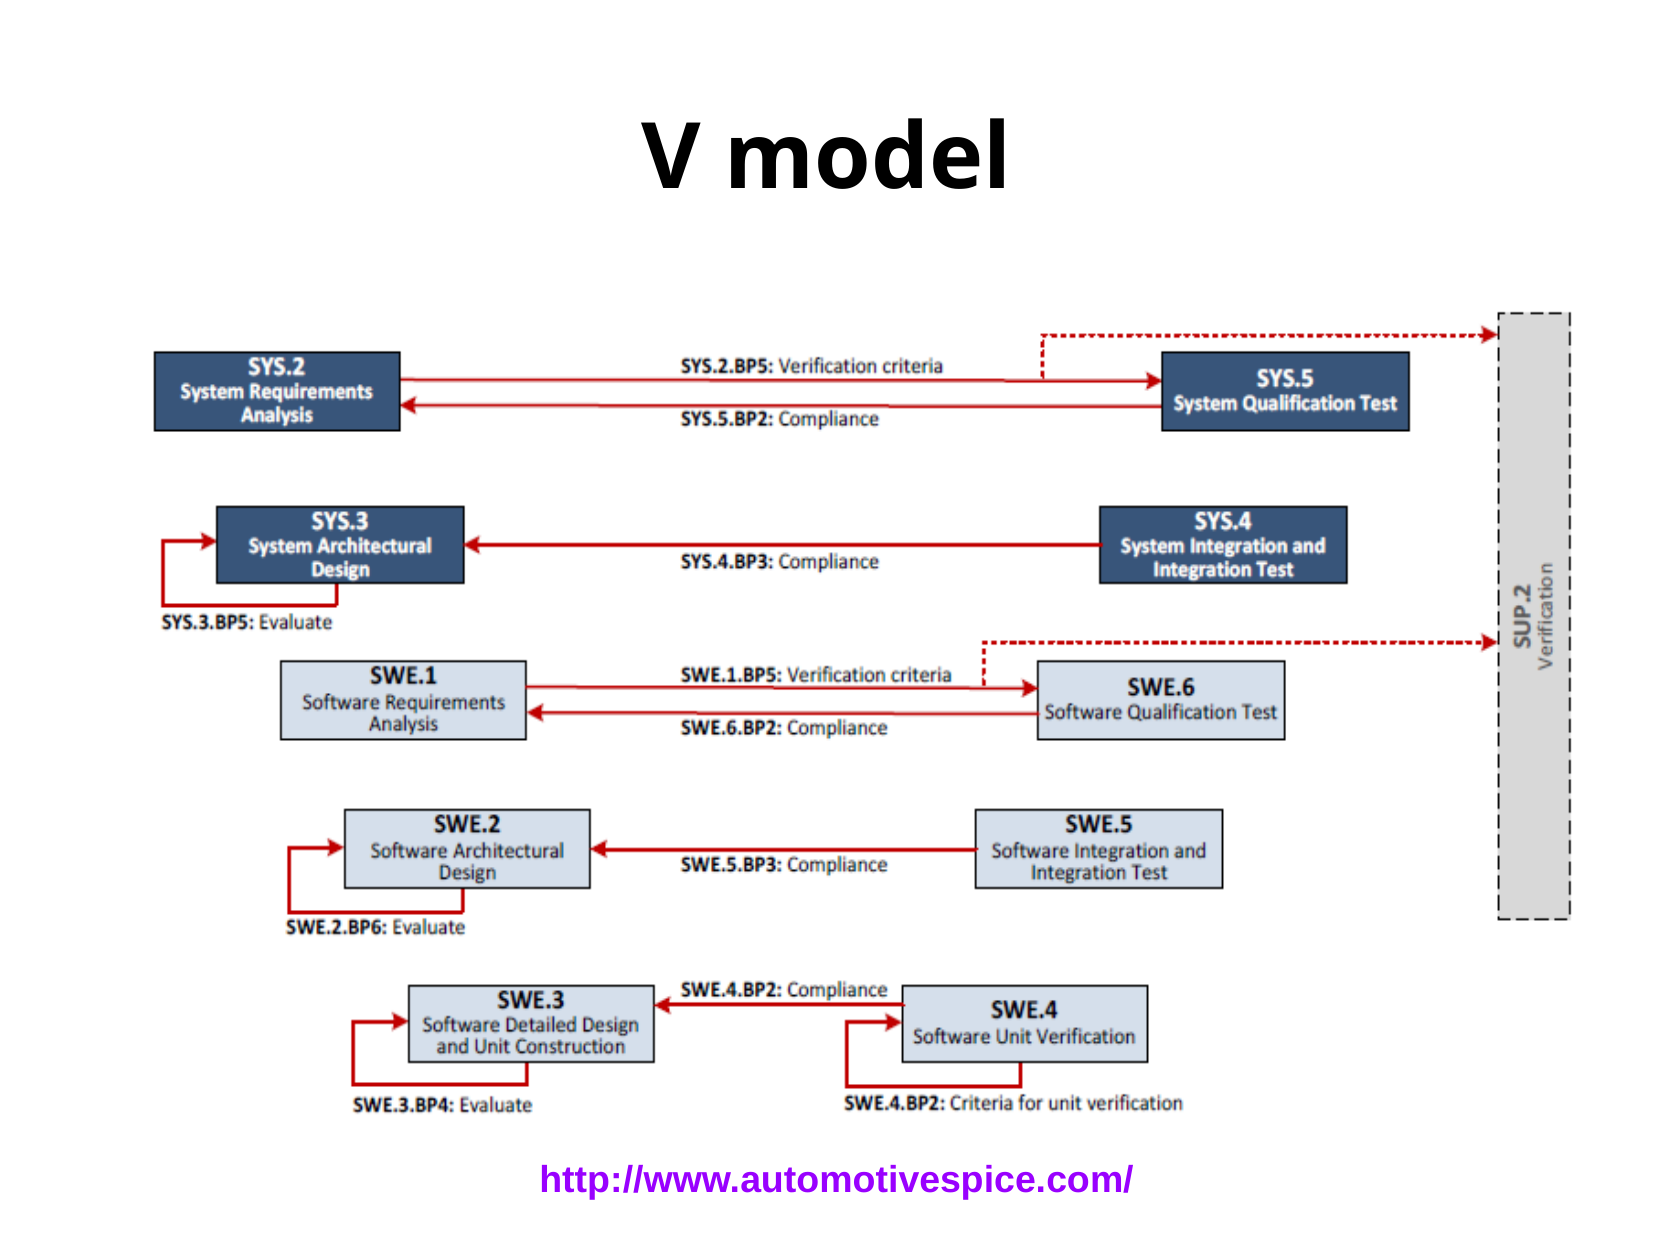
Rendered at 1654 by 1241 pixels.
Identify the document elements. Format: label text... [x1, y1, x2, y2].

picture [136, 301, 1595, 1128]
text_box http://www.automotivespice.com/ [524, 1151, 1152, 1210]
title V model [82, 49, 1571, 257]
